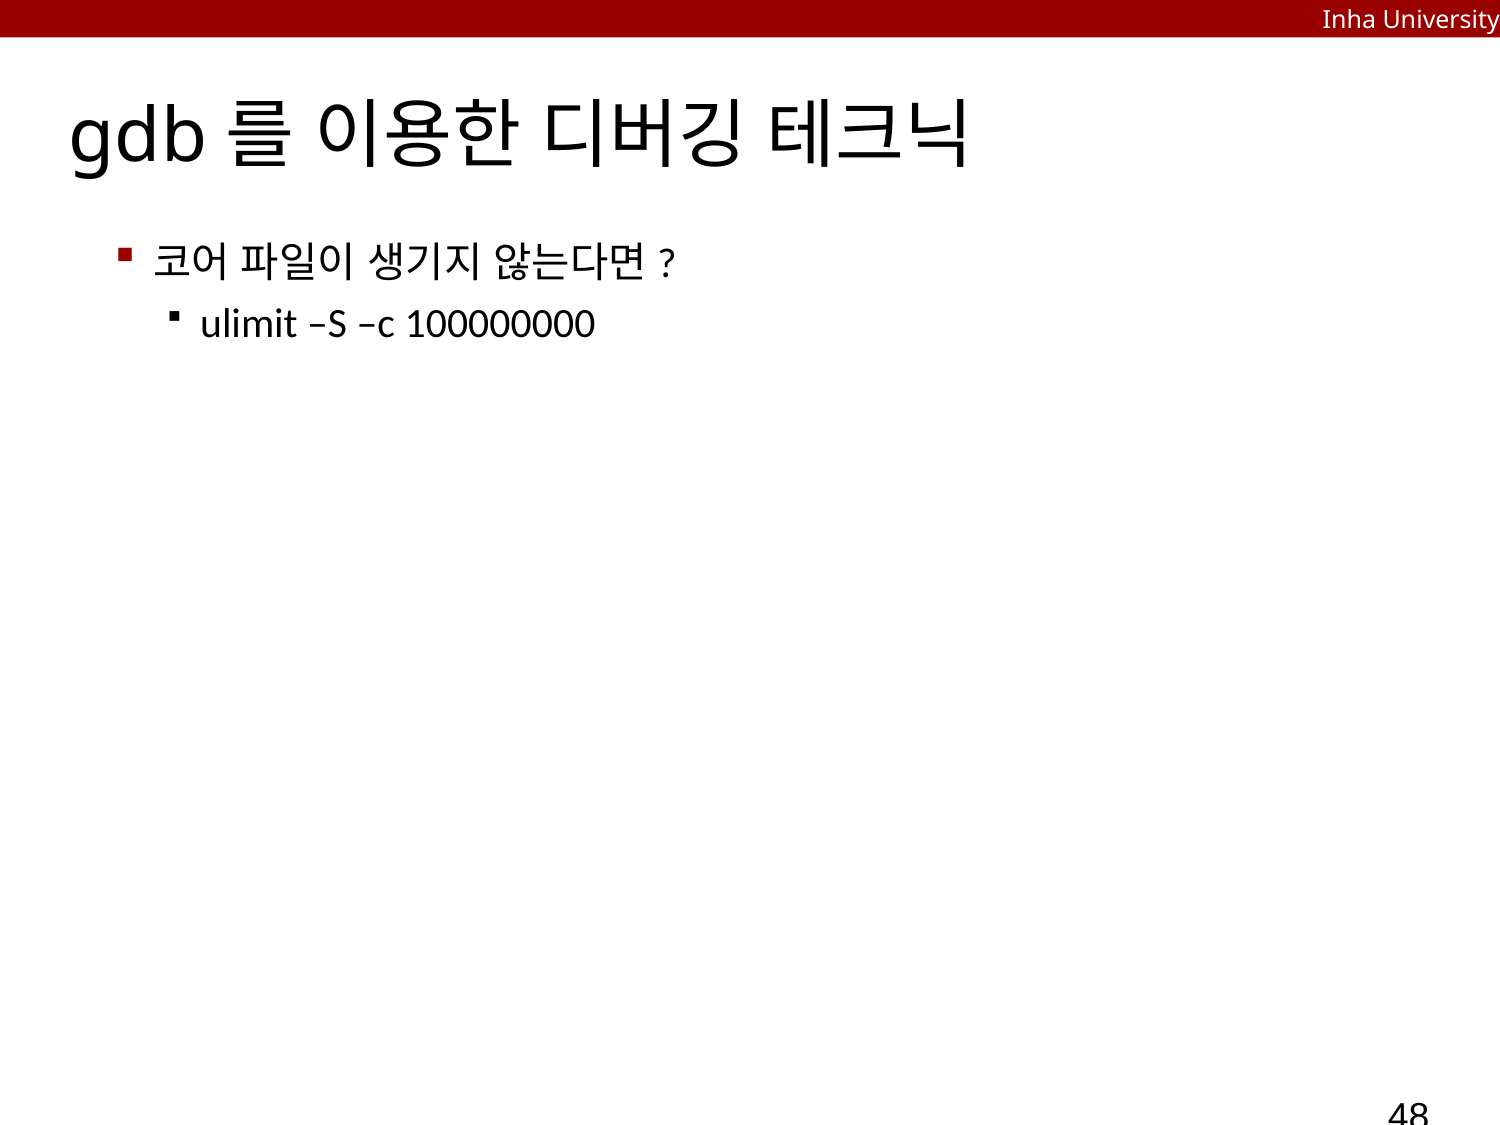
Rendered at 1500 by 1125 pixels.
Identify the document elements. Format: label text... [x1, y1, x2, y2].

title gdb를 이용한 디버깅 테크닉 [62, 41, 1438, 221]
list 코어 파일이 생기지 않는다면? ulimit –S –c 100000000 [62, 229, 1438, 1050]
text_box [0, 0, 1500, 38]
text_box Inha University [1322, 3, 1500, 33]
